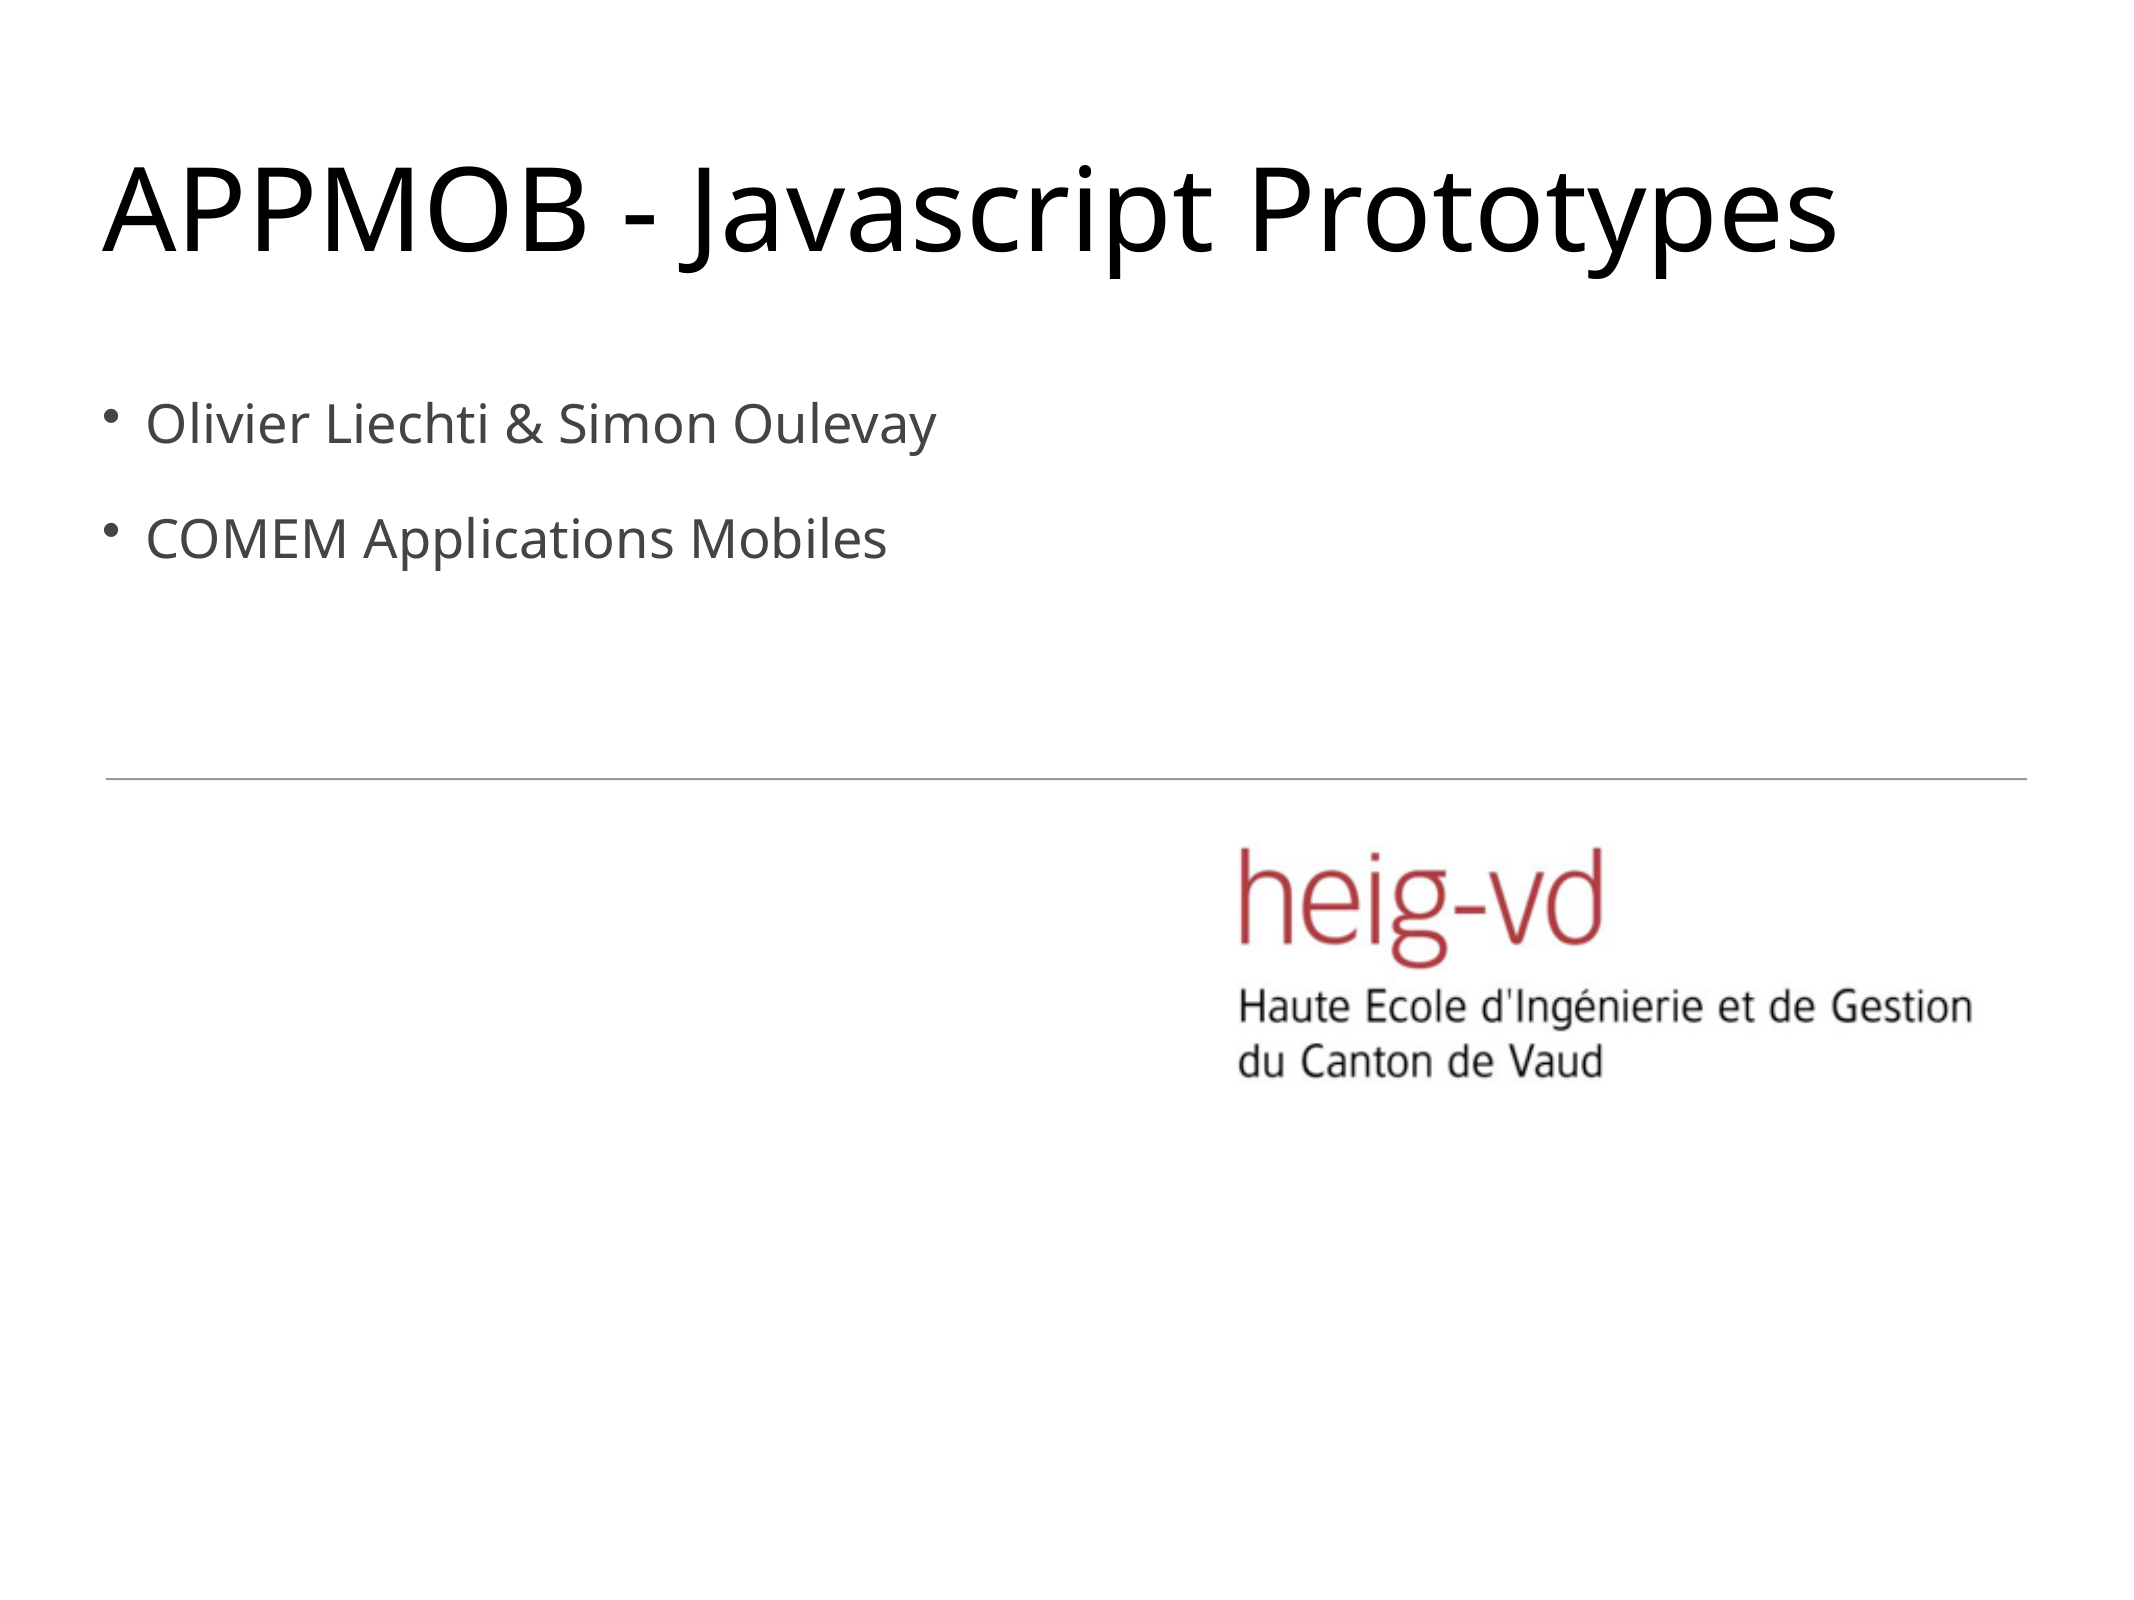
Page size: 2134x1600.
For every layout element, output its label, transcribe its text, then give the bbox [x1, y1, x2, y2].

subtitle Olivier Liechti & Simon Oulevay COMEM Applications Mobiles [93, 381, 2040, 1459]
title APPMOB - Javascript Prototypes [93, 54, 2040, 284]
